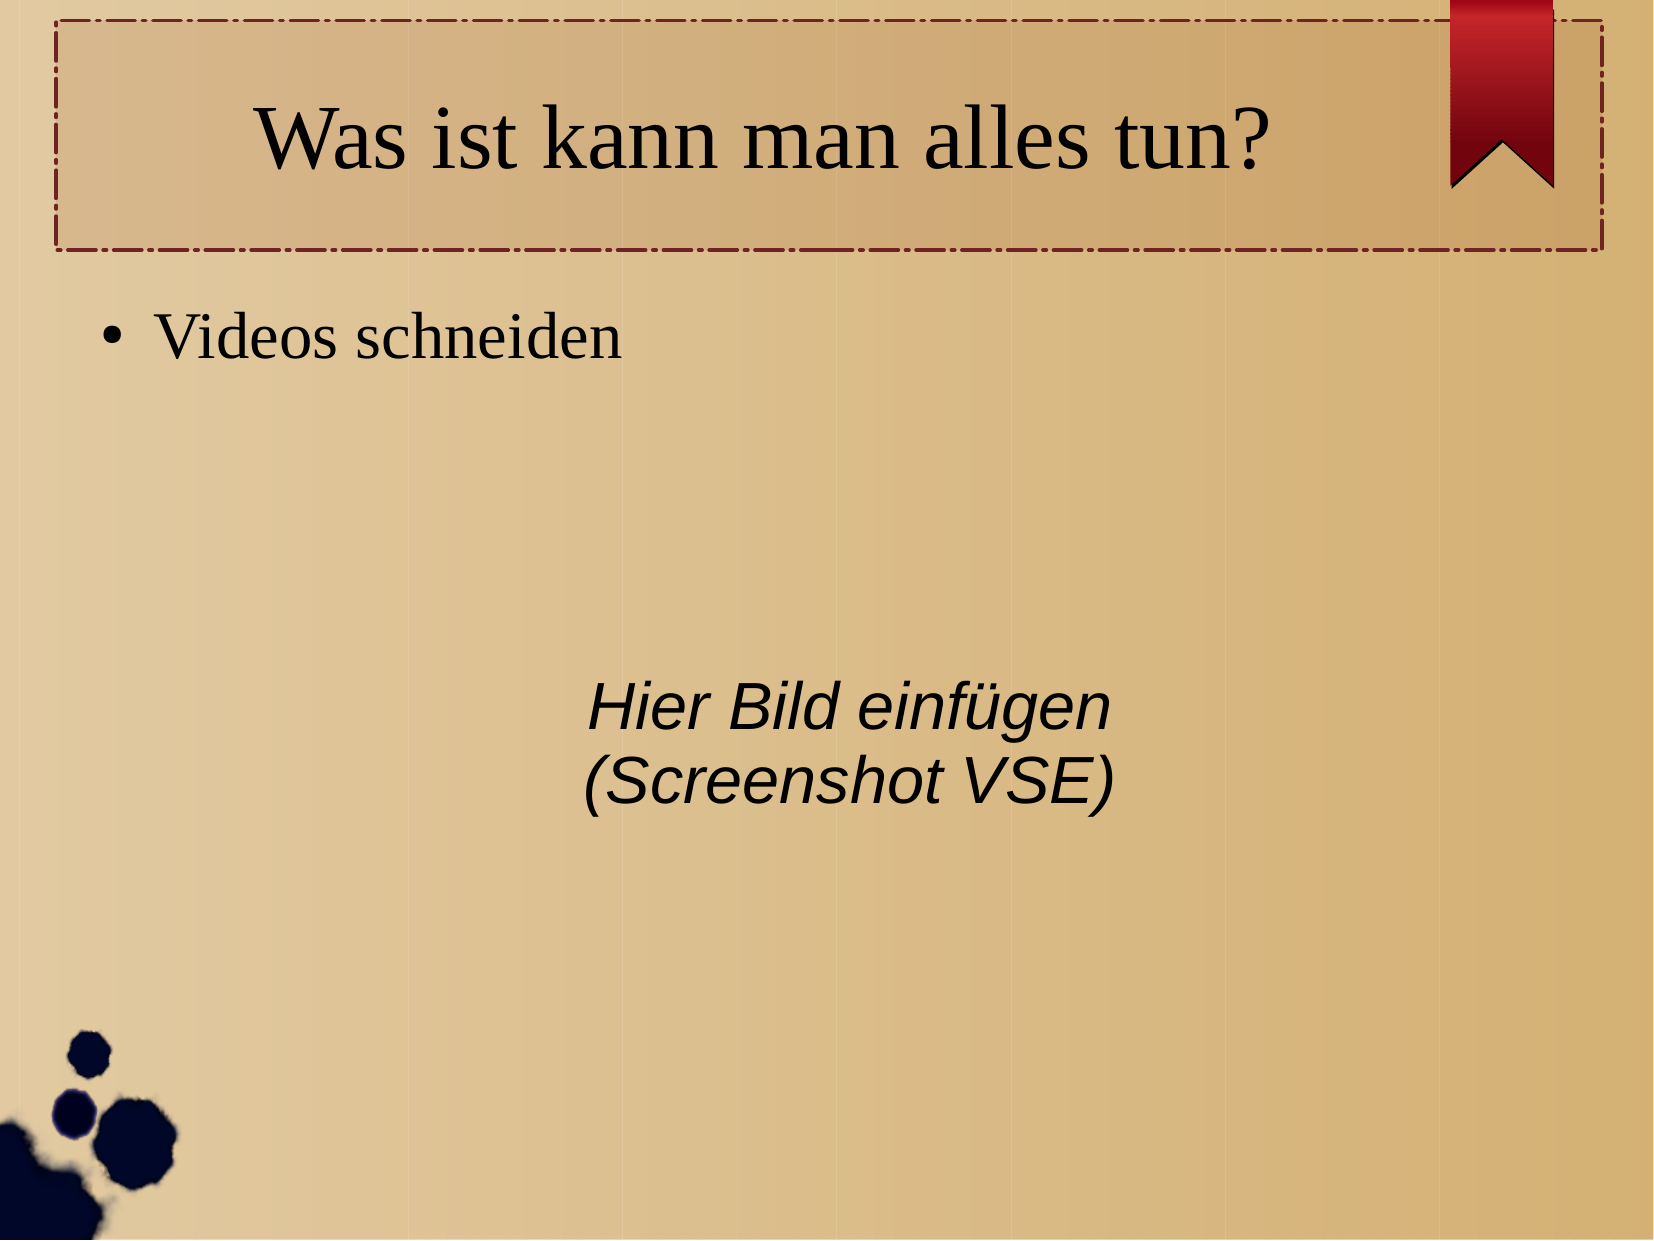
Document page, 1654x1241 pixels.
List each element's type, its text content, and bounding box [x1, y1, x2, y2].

list Videos schneiden [82, 299, 1571, 438]
title Was ist kann man alles tun? [82, 47, 1412, 229]
text_box Hier Bild einfügen (Screenshot VSE) [507, 661, 1193, 901]
